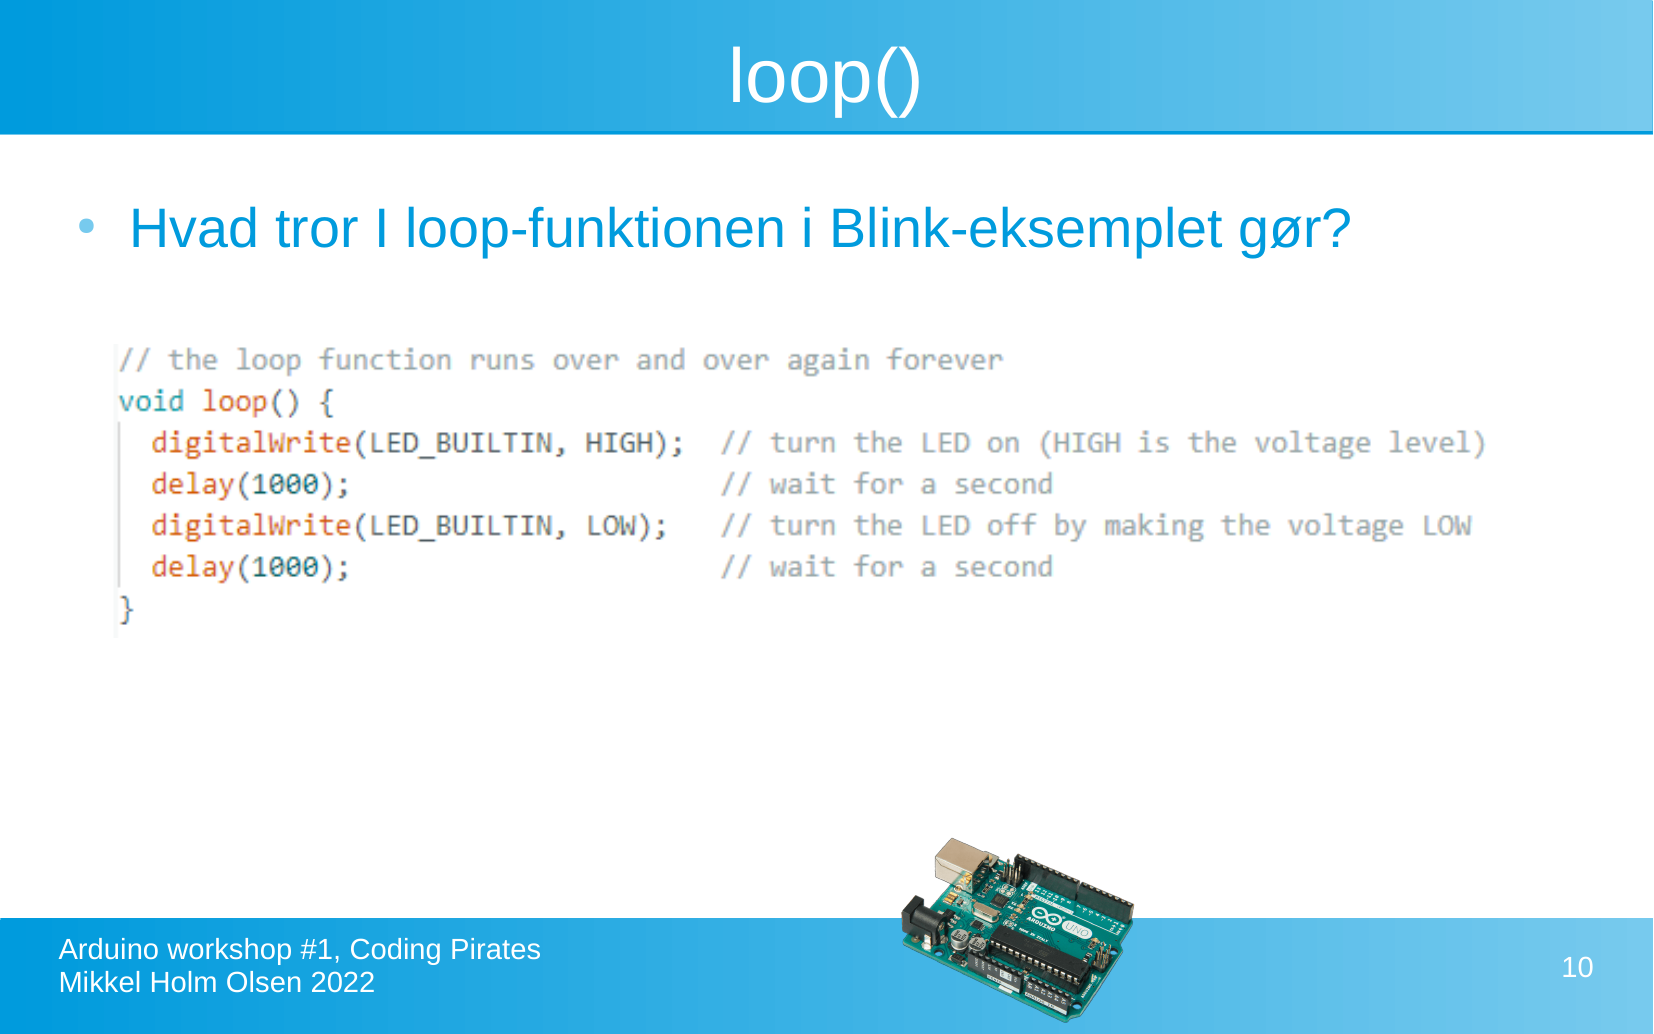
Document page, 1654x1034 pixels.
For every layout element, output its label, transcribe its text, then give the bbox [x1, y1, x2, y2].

picture [112, 344, 1512, 638]
picture [900, 854, 1138, 1024]
title loop() [58, 32, 1594, 120]
list Hvad tror I loop-funktionen i Blink-eksemplet gør? [58, 196, 1594, 854]
